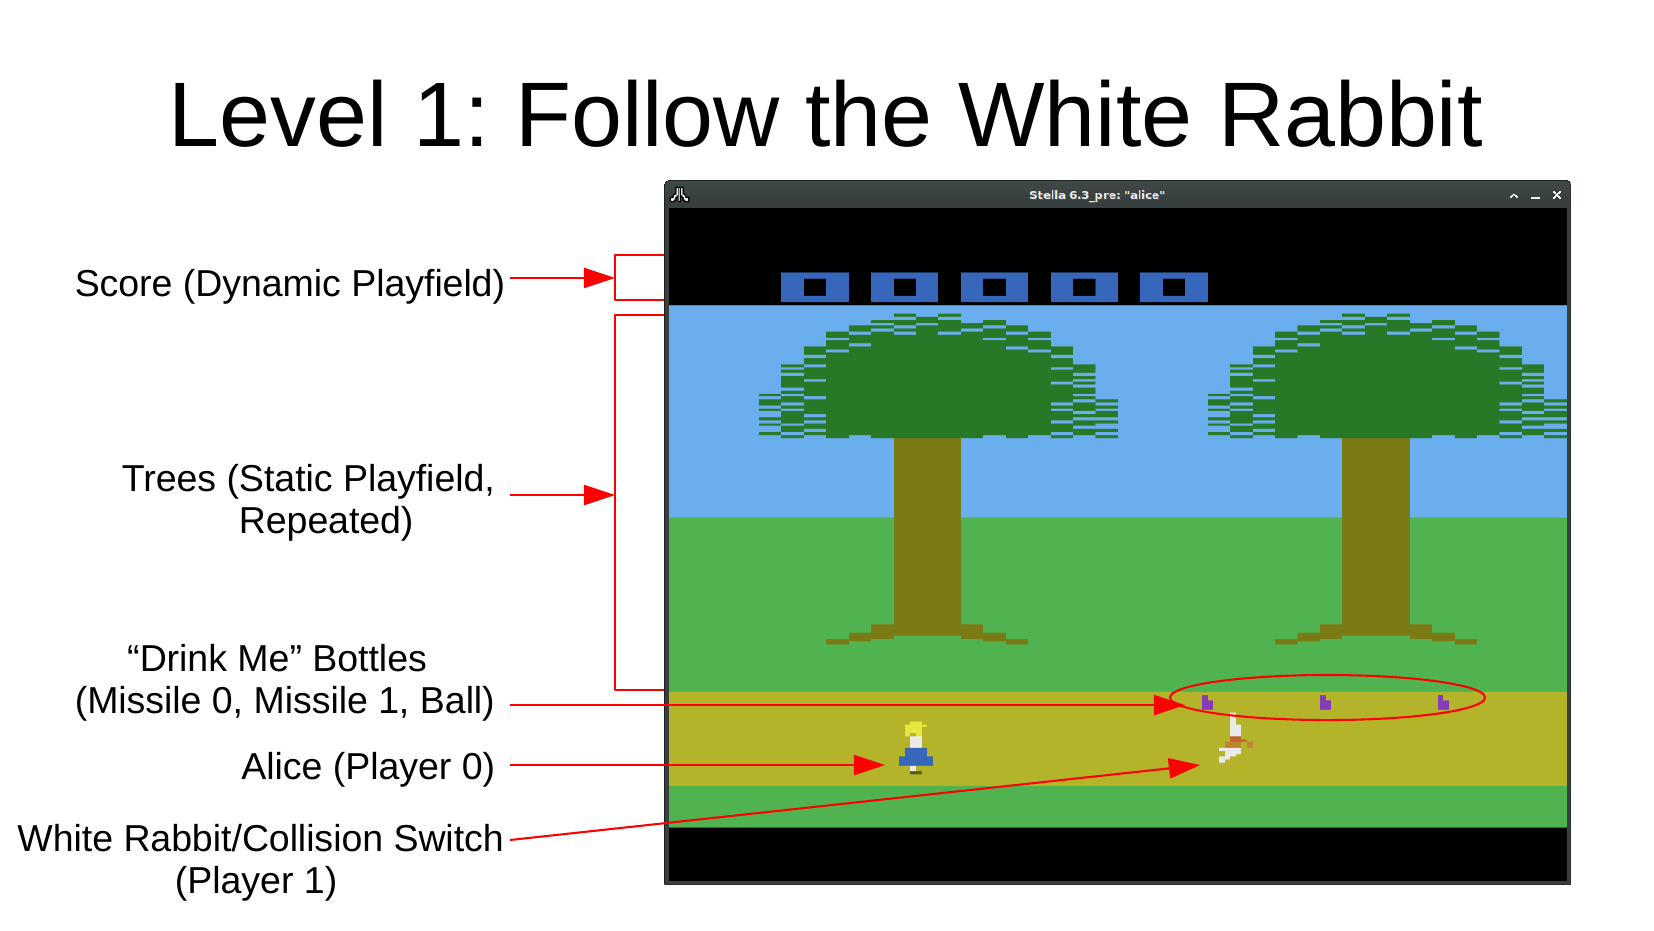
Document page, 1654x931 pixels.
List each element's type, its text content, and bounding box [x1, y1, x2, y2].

text_box Trees (Static Playfield, Repeated) [107, 450, 511, 549]
title Level 1: Follow the White Rabbit [82, 37, 1571, 193]
picture [664, 180, 1571, 886]
text_box Alice (Player 0) [226, 738, 511, 796]
text_box “Drink Me” Bottles (Missile 0, Missile 1, Ball) [60, 630, 510, 729]
text_box White Rabbit/Collision Switch (Player 1) [2, 810, 519, 909]
picture [1172, 677, 1483, 719]
text_box Score (Dynamic Playfield) [60, 255, 521, 312]
